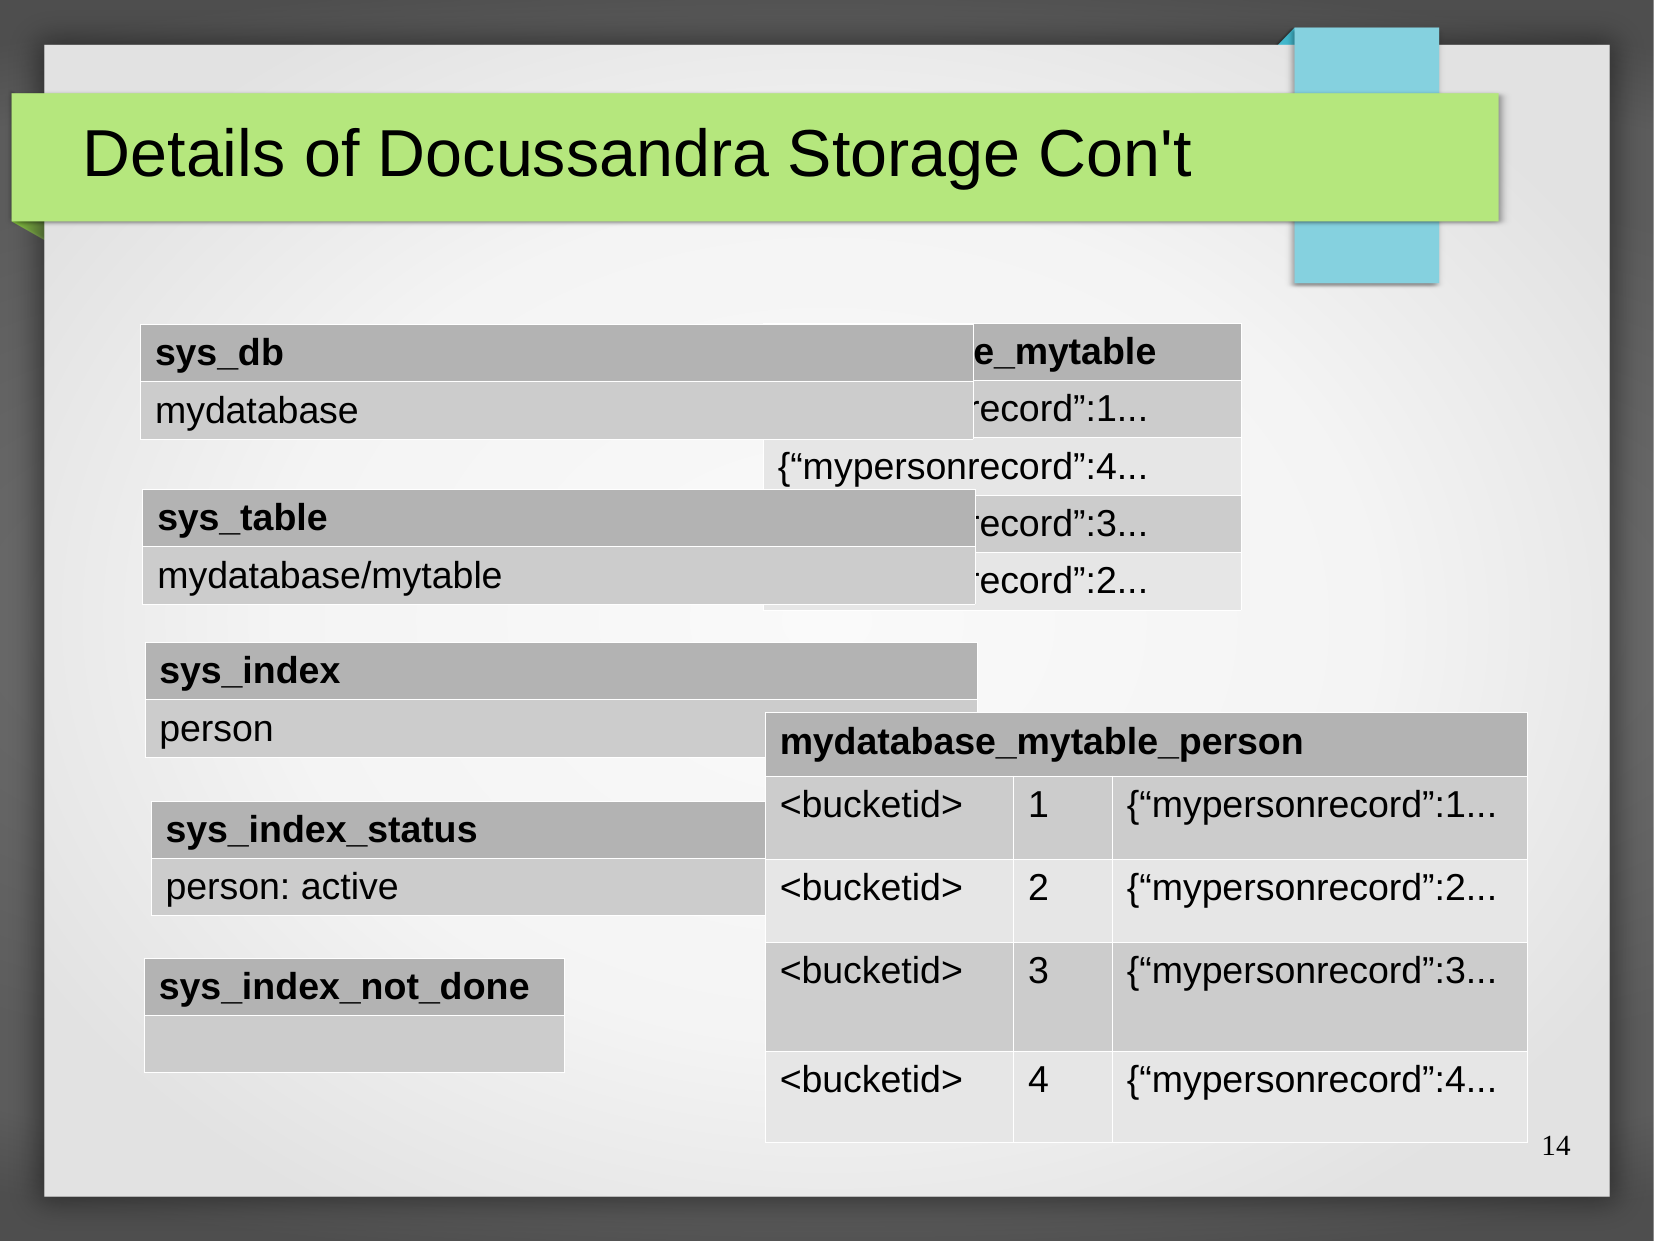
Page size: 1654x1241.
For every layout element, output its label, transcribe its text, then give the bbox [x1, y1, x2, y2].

table_cell [145, 1016, 564, 1072]
table_cell {“mypersonrecord”:4... [1113, 1052, 1527, 1142]
table_cell <bucketid> [766, 1052, 1013, 1142]
picture [0, 0, 1654, 1241]
table_header mydatabase_mytable [974, 324, 1241, 380]
table_cell 3 [1014, 943, 1112, 1051]
table_cell 1 [1014, 777, 1112, 859]
table_cell <bucketid> [766, 860, 1013, 942]
table_header sys_db [141, 325, 973, 381]
table_header sys_table [143, 490, 975, 546]
table_header sys_index_not_done [145, 959, 564, 1015]
table_header mydatabase_mytable_person [766, 713, 1527, 776]
table_cell mydatabase/mytable [143, 547, 975, 604]
title Details of Docussandra Storage Con't [82, 94, 1264, 213]
table_cell {“mypersonrecord”:2... [1113, 860, 1527, 942]
table_cell <bucketid> [766, 777, 1013, 859]
table_cell person [146, 700, 977, 757]
table_cell {“mypersonrecord”:1... [1113, 777, 1527, 859]
table_header sys_index [146, 643, 977, 699]
table_cell <bucketid> [766, 943, 1013, 1051]
table_cell {“mypersonrecord”:4... [764, 438, 1241, 495]
table_cell {“mypersonrecord”:3... [1113, 943, 1527, 1051]
table_cell {“mypersonrecord”:3... [976, 496, 1241, 552]
table_cell {“mypersonrecord”:1... [974, 381, 1241, 437]
table_cell 4 [1014, 1052, 1112, 1142]
table_cell 2 [1014, 860, 1112, 942]
table_header sys_index_status [152, 802, 765, 858]
table_cell mydatabase [141, 382, 973, 439]
table_cell person: active [152, 859, 765, 915]
table_cell {“mypersonrecord”:2... [764, 553, 1241, 610]
